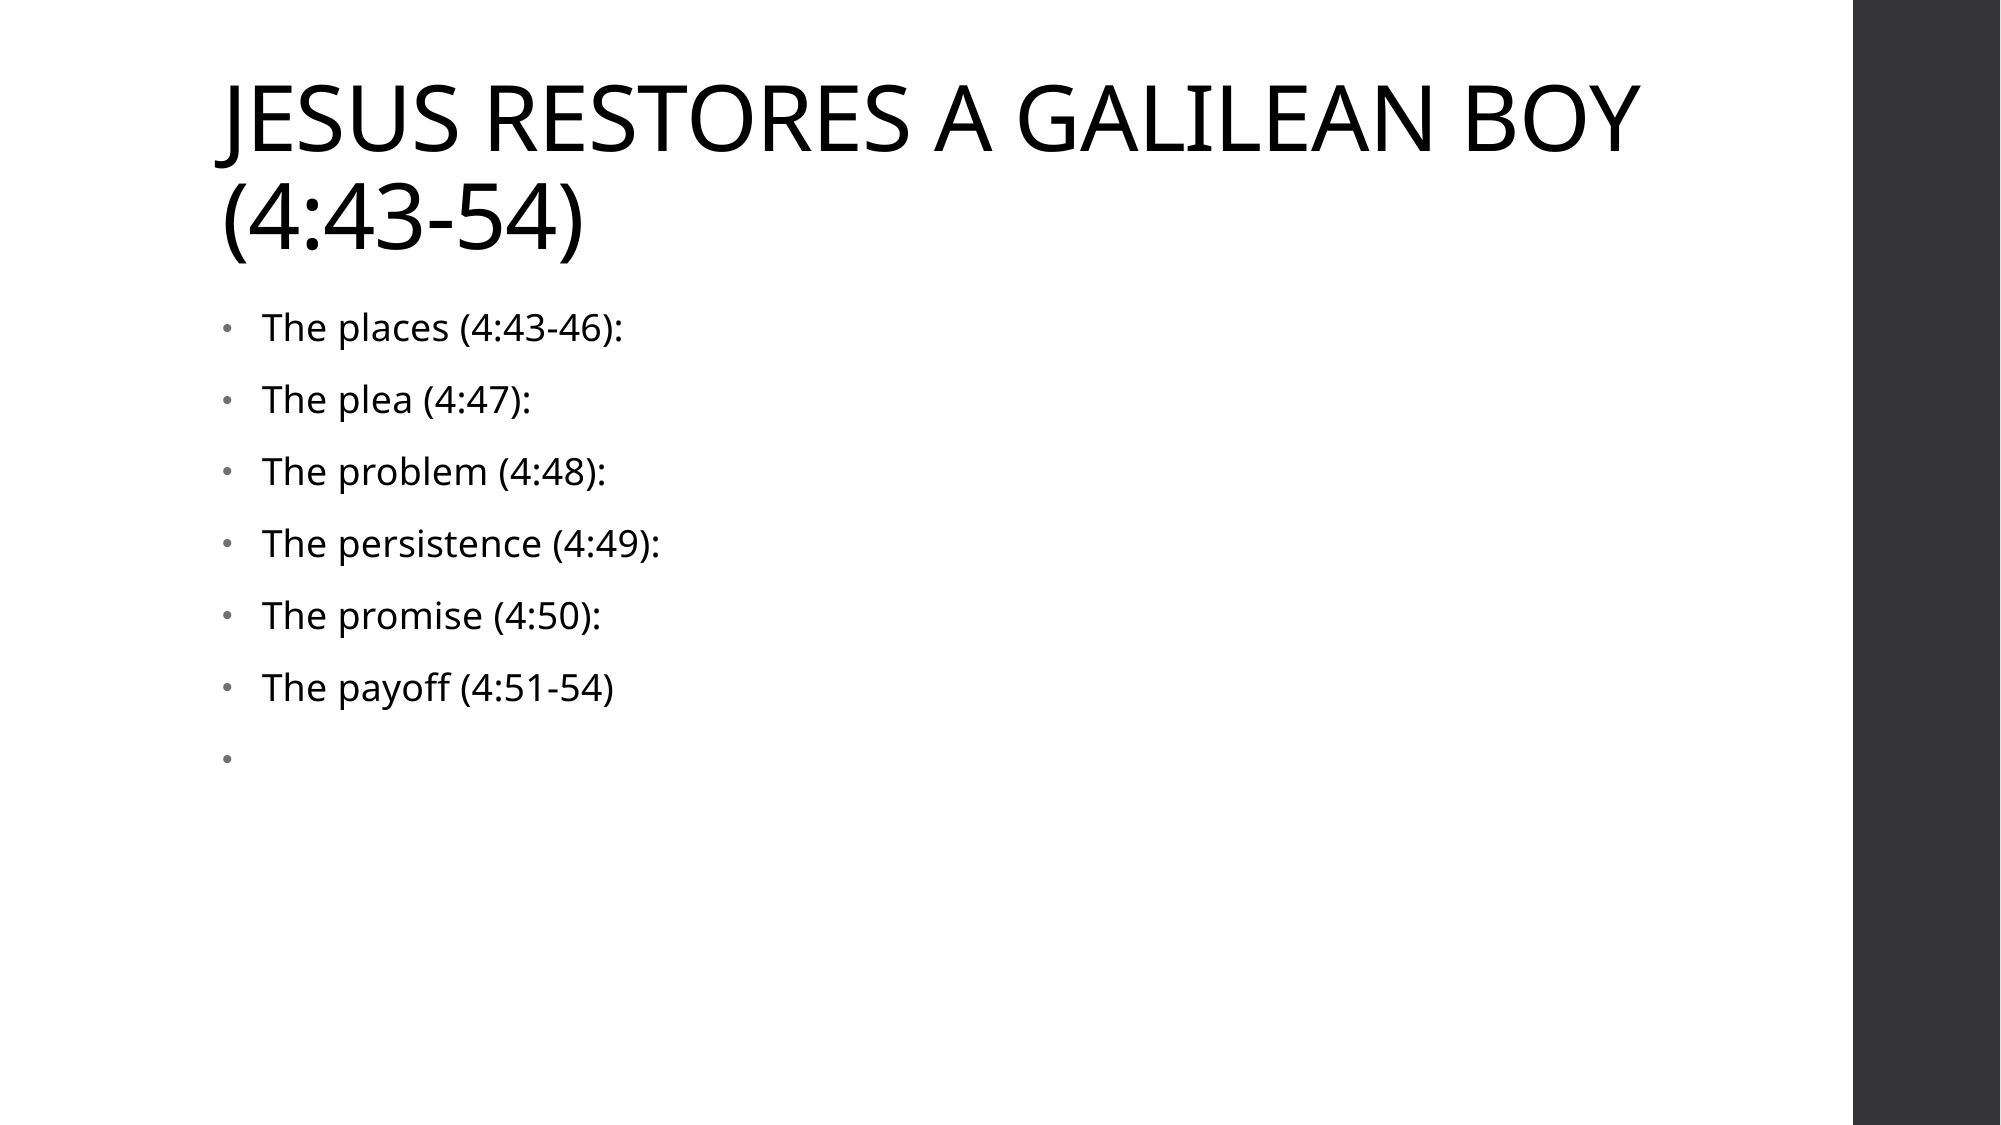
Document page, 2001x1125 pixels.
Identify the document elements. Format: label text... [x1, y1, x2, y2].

list The places (4:43-46): The plea (4:47): The problem (4:48): The persistence (4:49): The promise (4:50): The payoff (4:51-54) [206, 299, 1617, 1014]
title JESUS RESTORES A GALILEAN BOY (4:43-54) [206, 60, 1797, 278]
